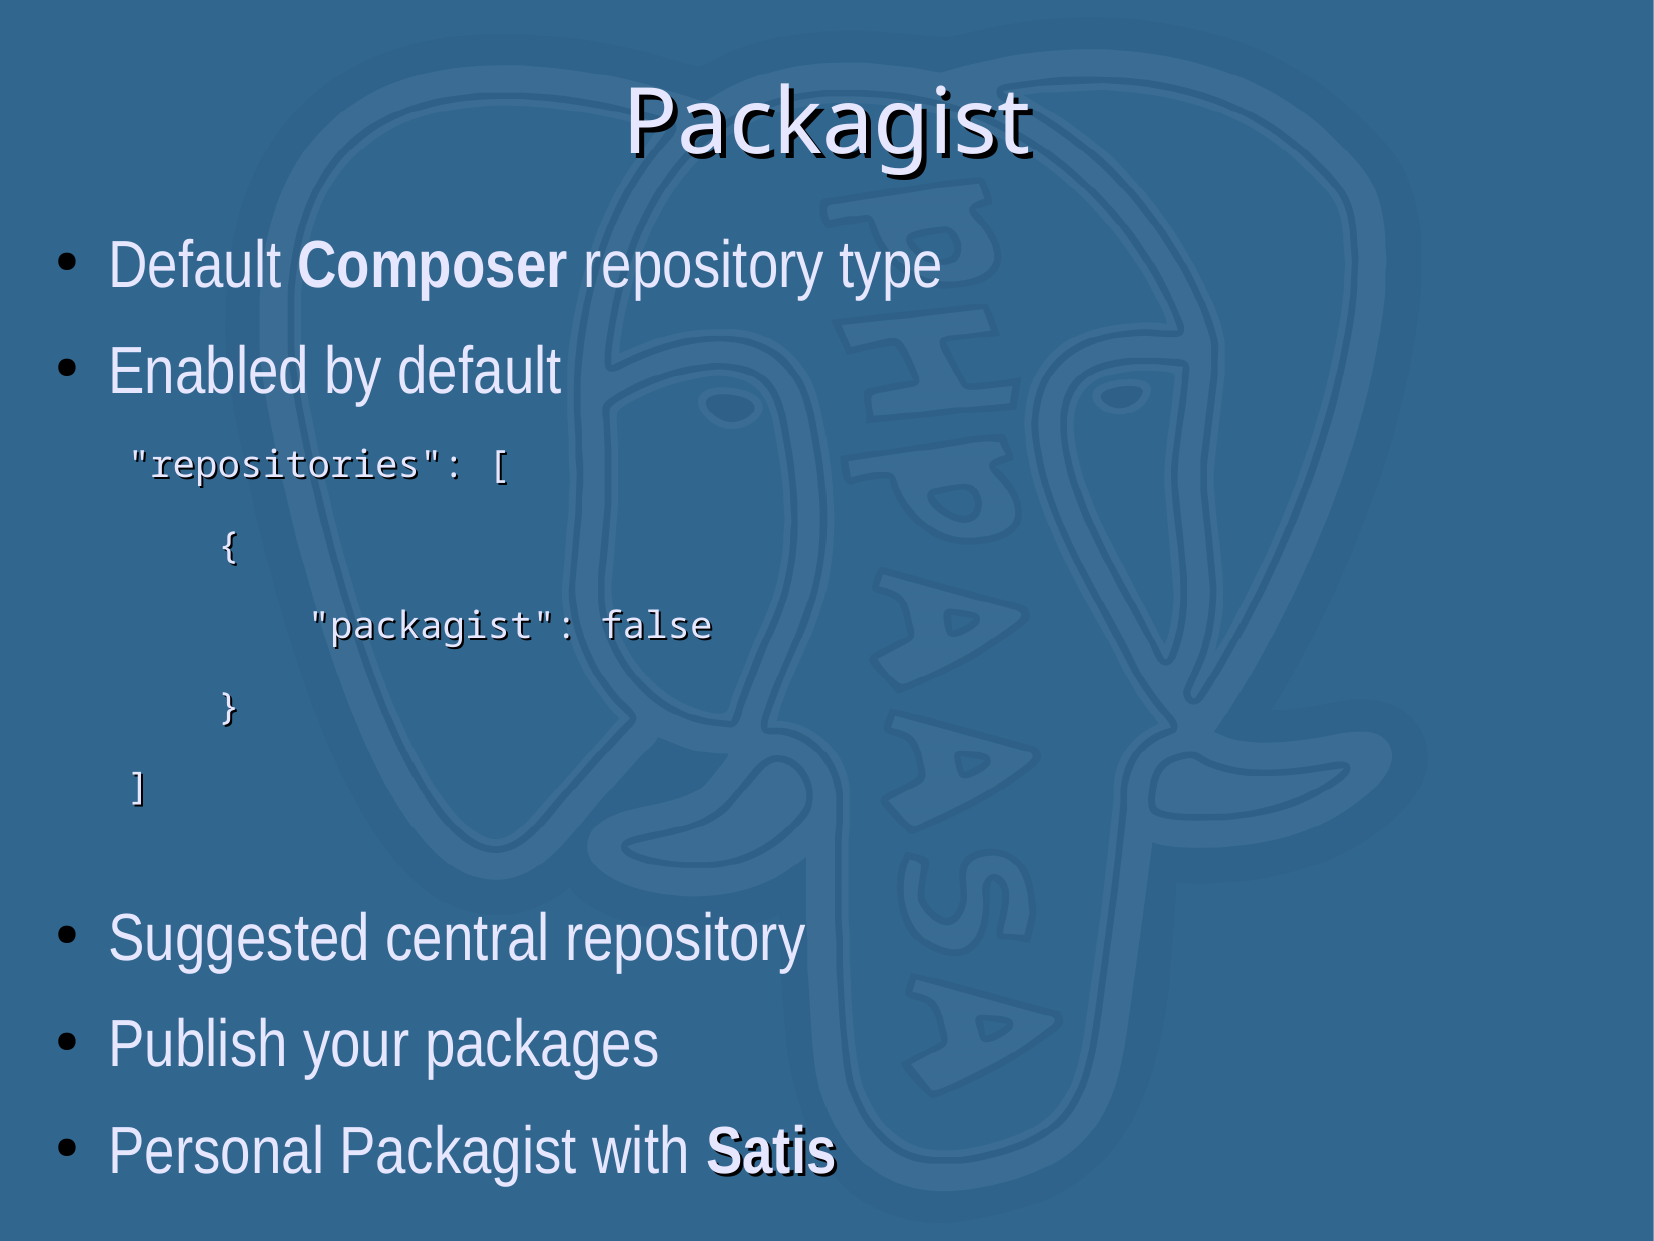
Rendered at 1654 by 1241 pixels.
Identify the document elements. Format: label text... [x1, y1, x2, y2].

picture [0, 0, 1654, 1241]
title Packagist [82, 49, 1571, 188]
list Default Composer repository type Enabled by default "repositories": [ { "packagist": false } ] Suggested central repository Publish your packages Personal Packagist with Satis [37, 225, 1613, 1201]
